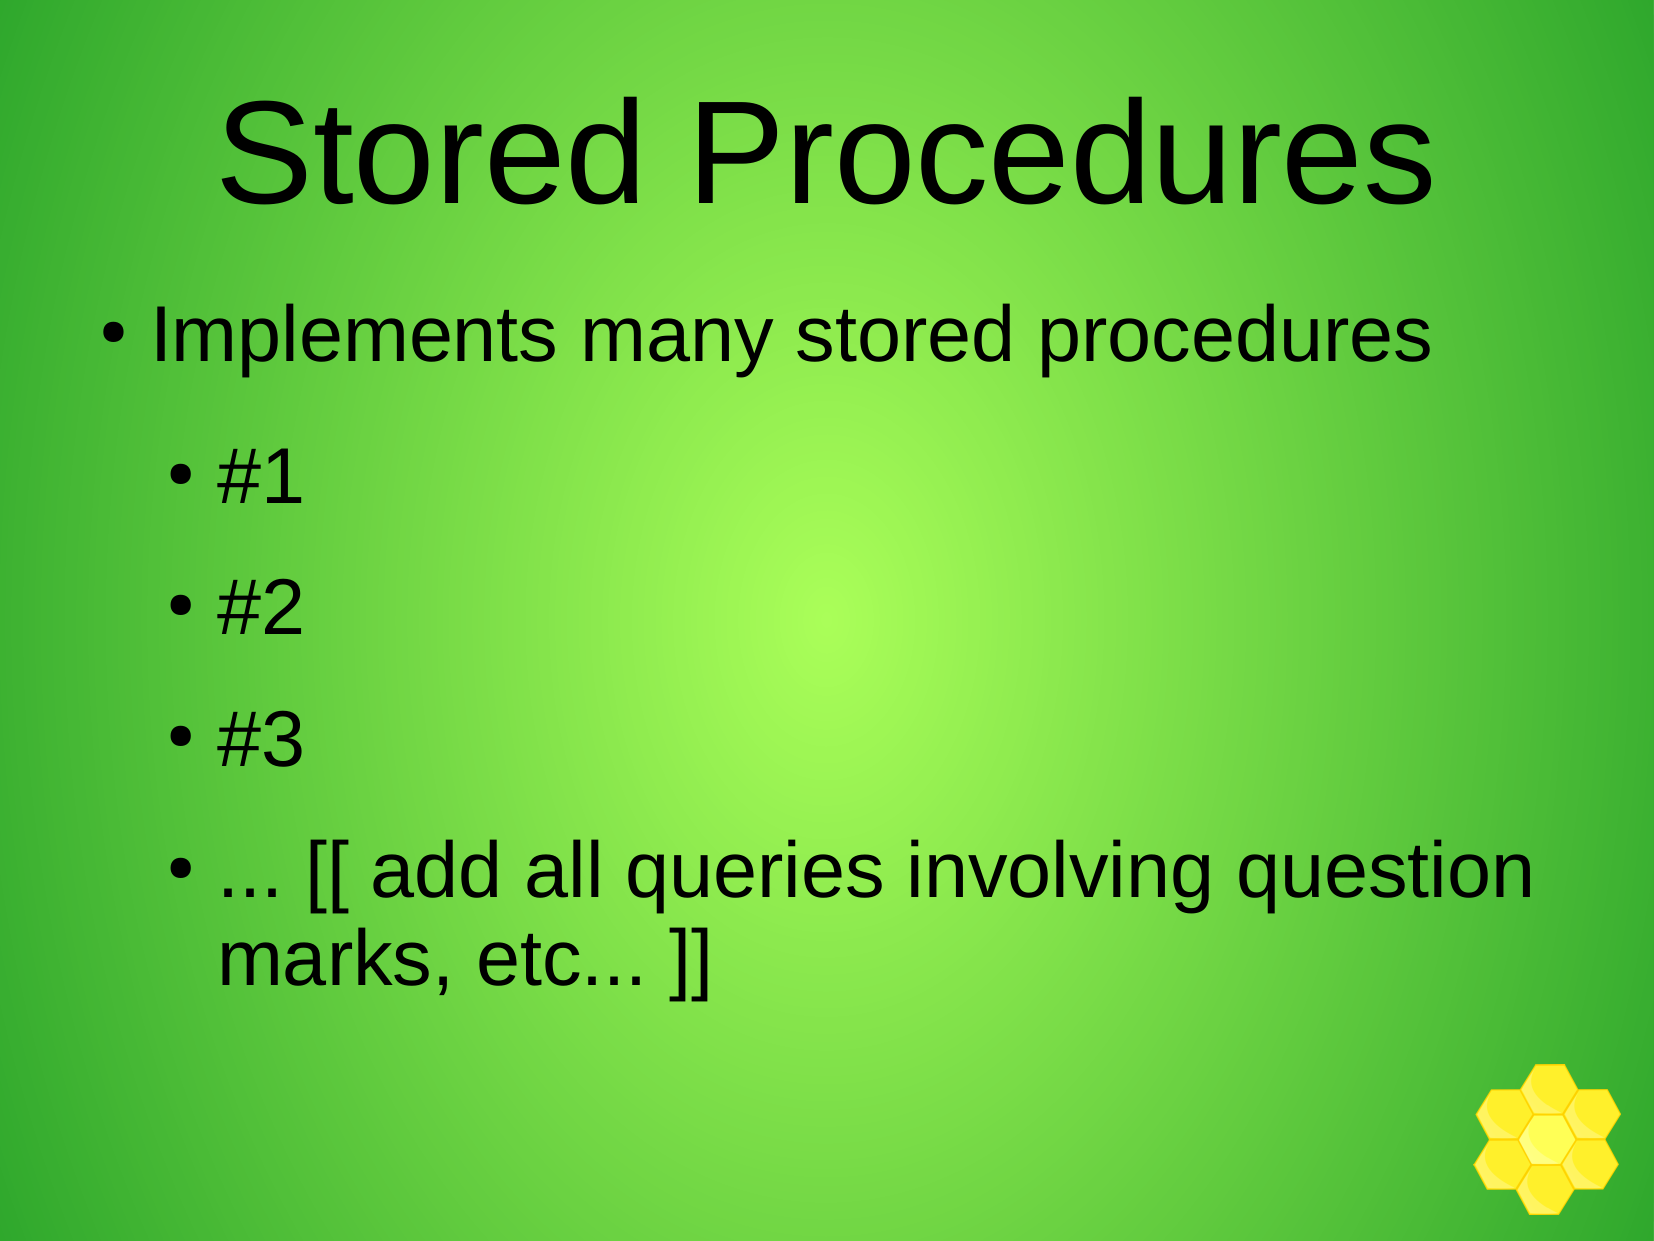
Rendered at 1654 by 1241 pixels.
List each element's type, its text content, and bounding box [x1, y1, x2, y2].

title Stored Procedures [82, 49, 1571, 257]
picture [1473, 1064, 1621, 1216]
list Implements many stored procedures #1 #2 #3 ... [[ add all queries involving question marks, etc... ]] [82, 290, 1571, 1010]
